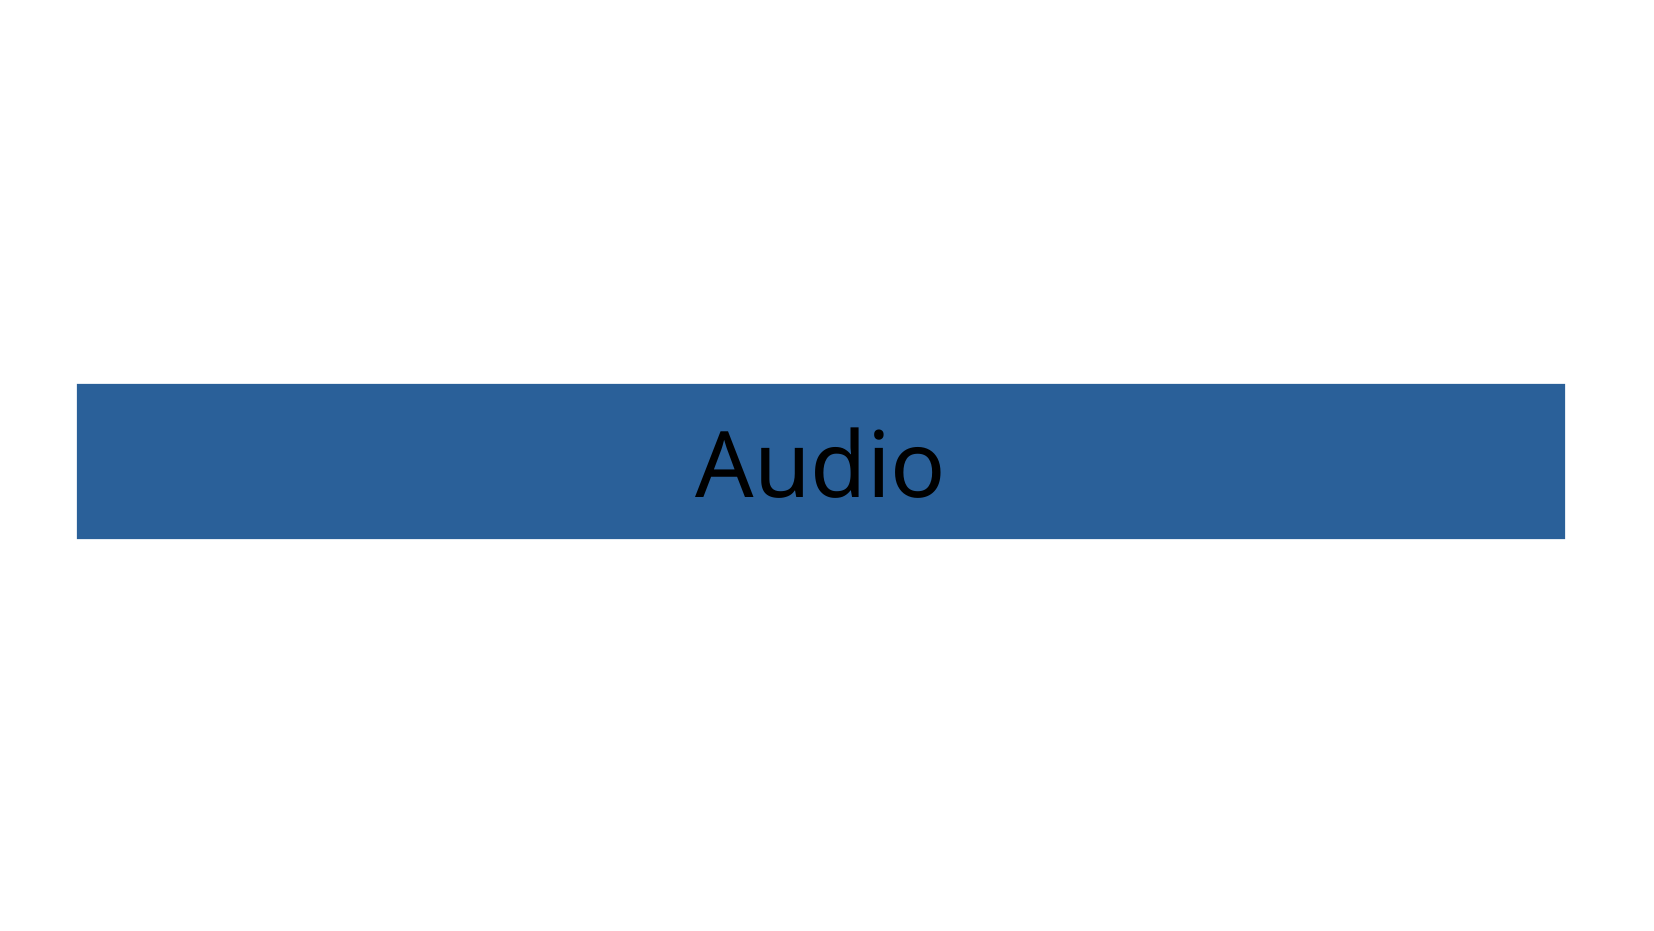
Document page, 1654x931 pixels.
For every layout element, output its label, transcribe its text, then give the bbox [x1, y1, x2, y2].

title Audio [76, 383, 1566, 540]
